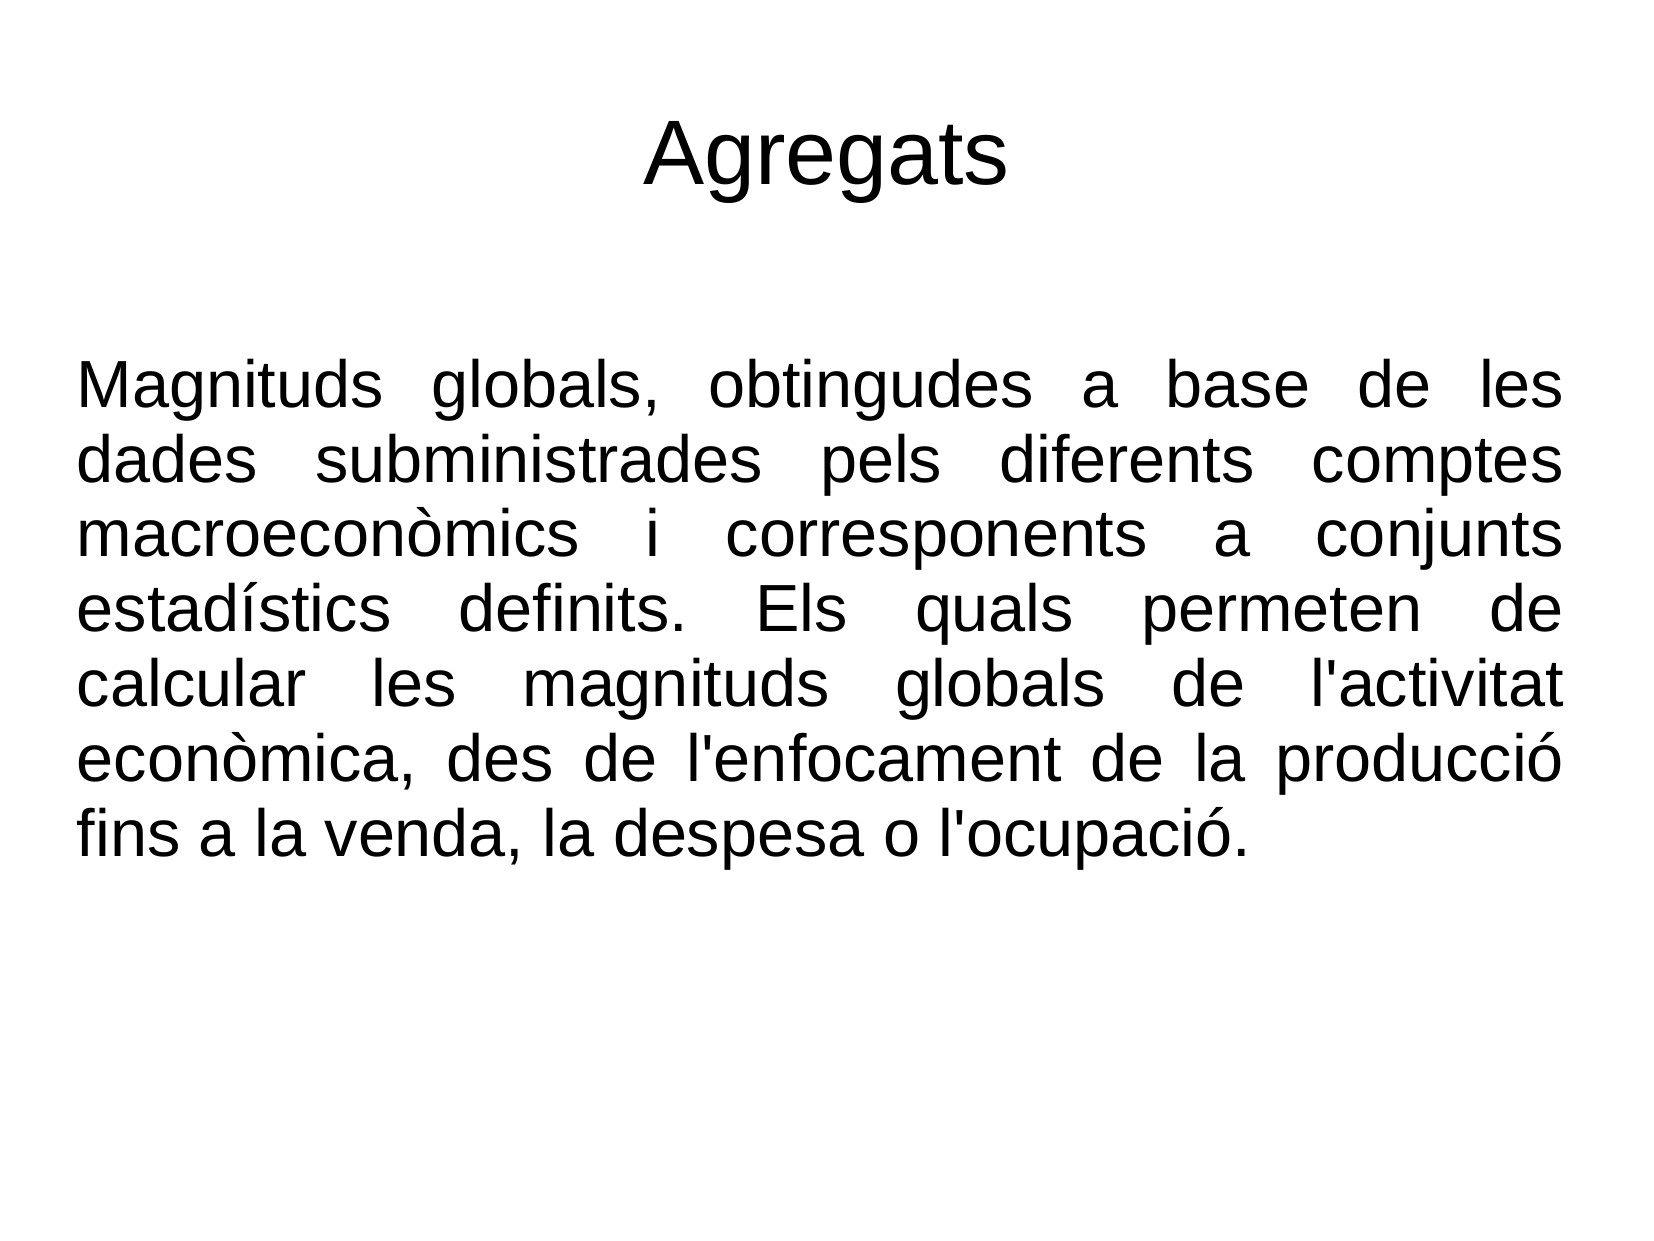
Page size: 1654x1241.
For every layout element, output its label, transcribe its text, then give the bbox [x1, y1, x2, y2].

subtitle Magnituds globals, obtingudes a base de les dades subministrades pels diferents comptes macroeconòmics i corresponents a conjunts estadístics definits. Els quals permeten de calcular les magnituds globals de l'activitat econòmica, des de l'enfocament de la producció fins a la venda, la despesa o l'ocupació. [76, 206, 1565, 1011]
title Agregats [82, 56, 1571, 250]
